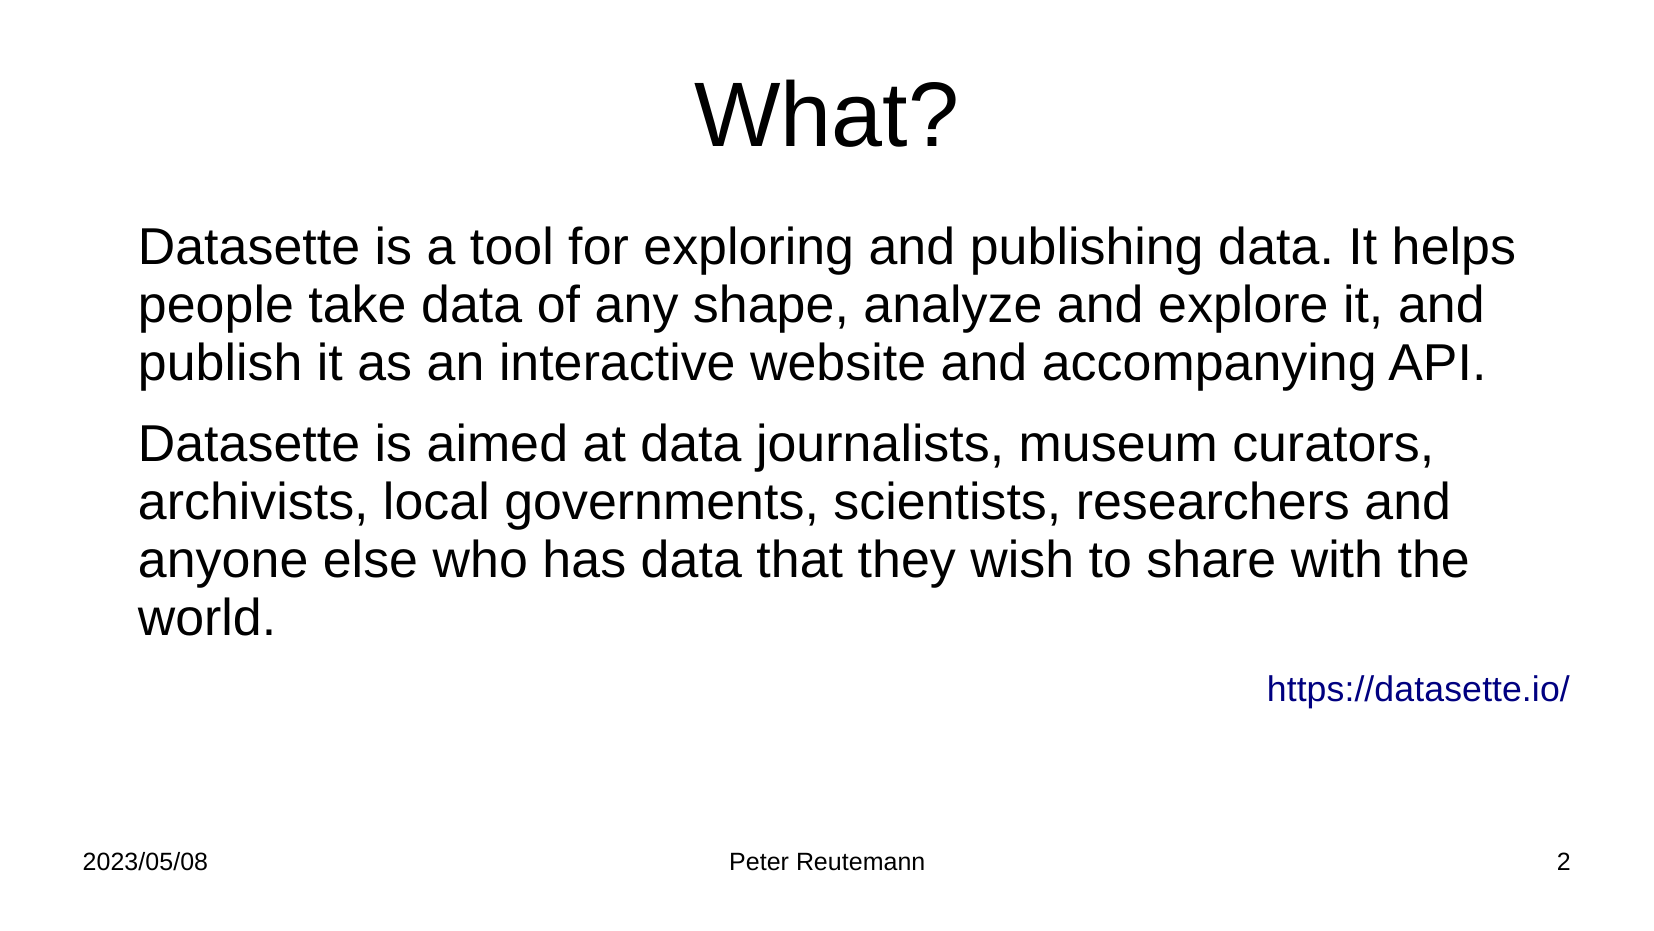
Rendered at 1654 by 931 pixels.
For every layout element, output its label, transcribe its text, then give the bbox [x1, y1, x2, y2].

title What? [82, 37, 1571, 193]
list Datasette is a tool for exploring and publishing data. It helps people take data of any shape, analyze and explore it, and publish it as an interactive website and accompanying API. Datasette is aimed at data journalists, museum curators, archivists, local governments, scientists, researchers and anyone else who has data that they wish to share with the world. https://datasette.io/ [82, 217, 1571, 758]
